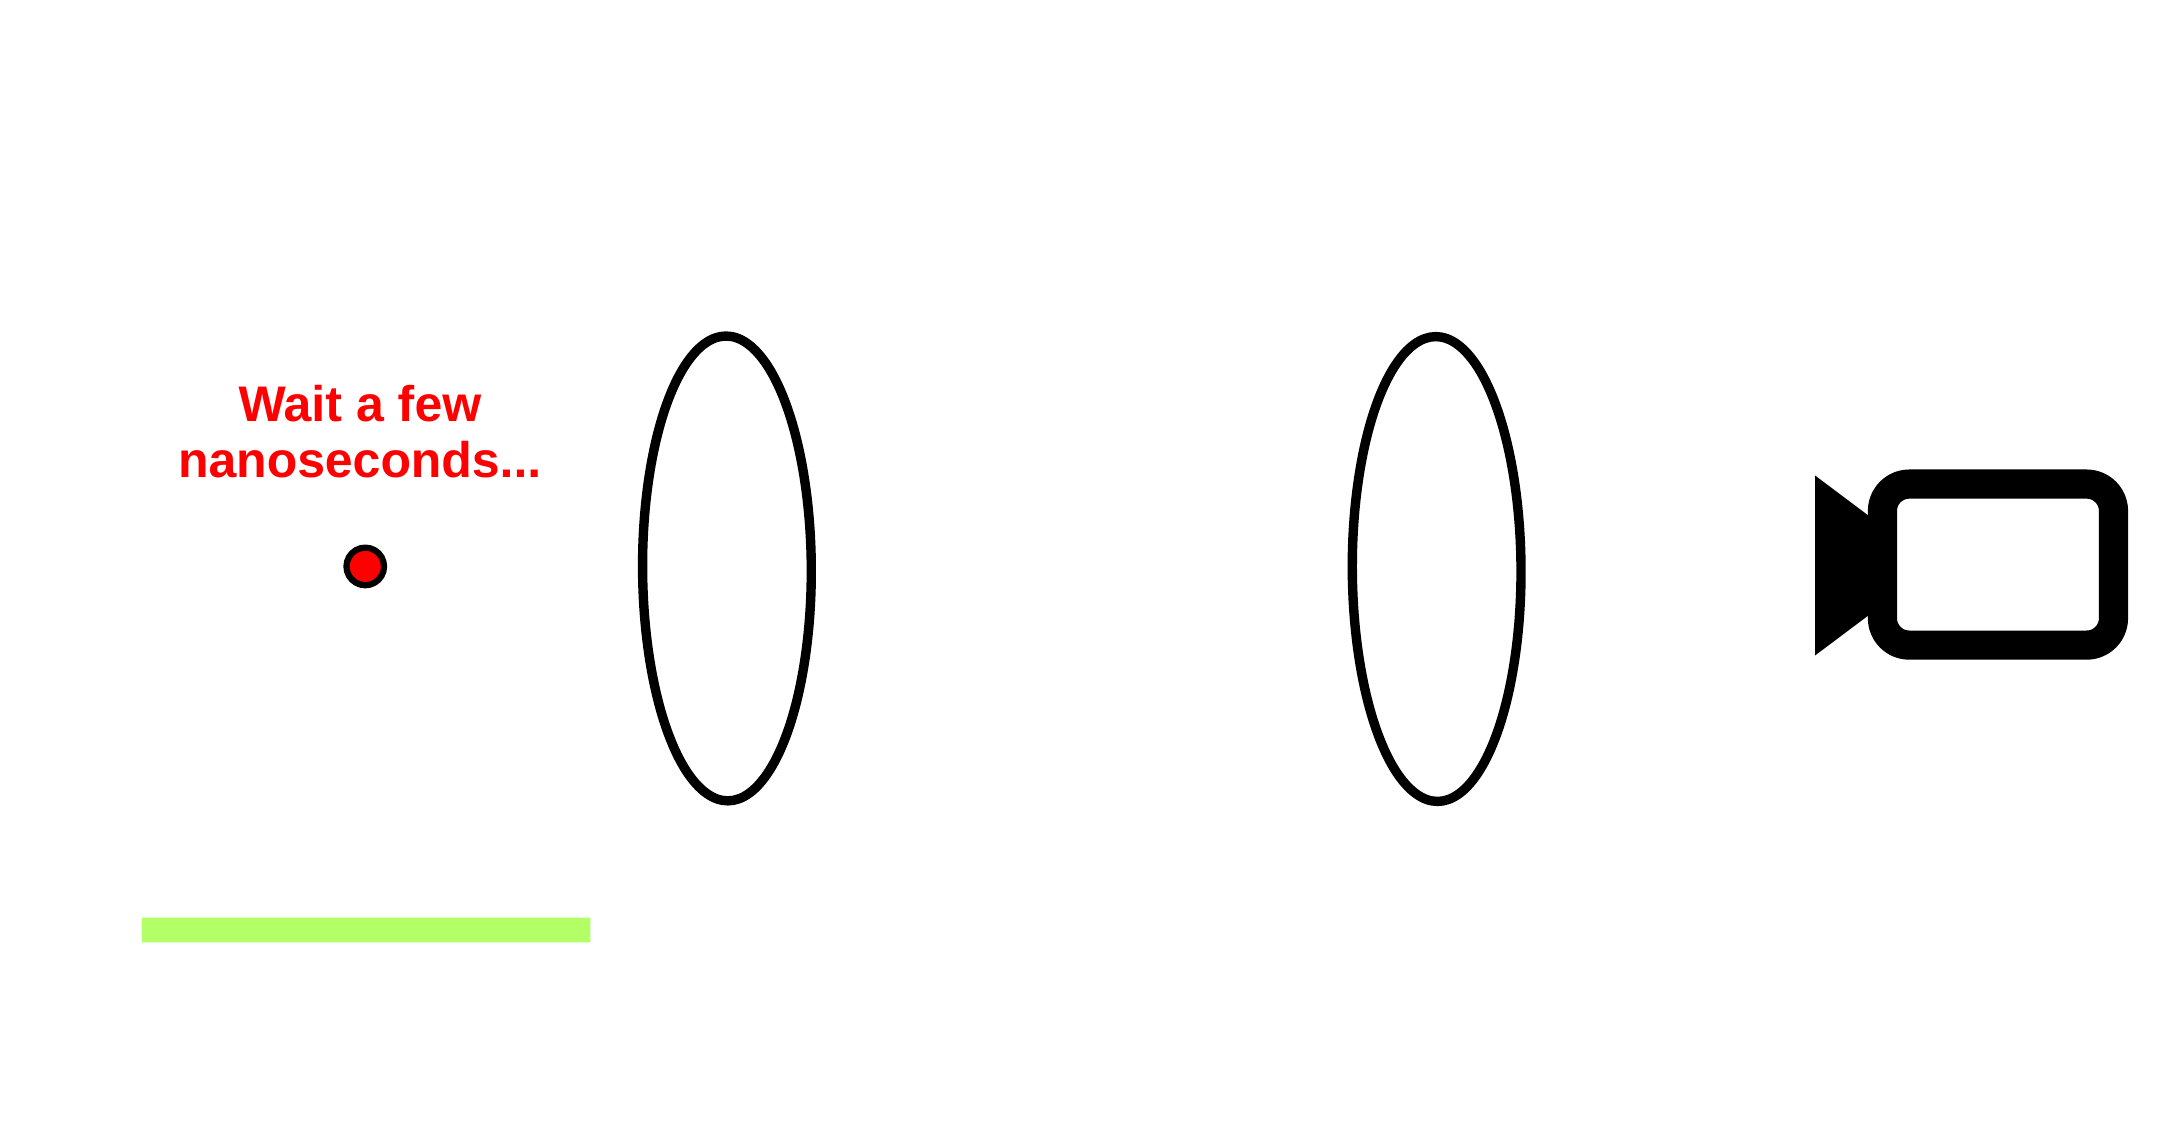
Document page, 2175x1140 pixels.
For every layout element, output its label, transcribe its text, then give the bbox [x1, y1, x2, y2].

text_box [1352, 336, 1522, 802]
text_box [346, 547, 385, 586]
text_box Wait a few nanoseconds... [150, 368, 571, 496]
text_box [642, 336, 812, 801]
text_box [1882, 484, 2114, 646]
text_box [1815, 475, 1876, 656]
